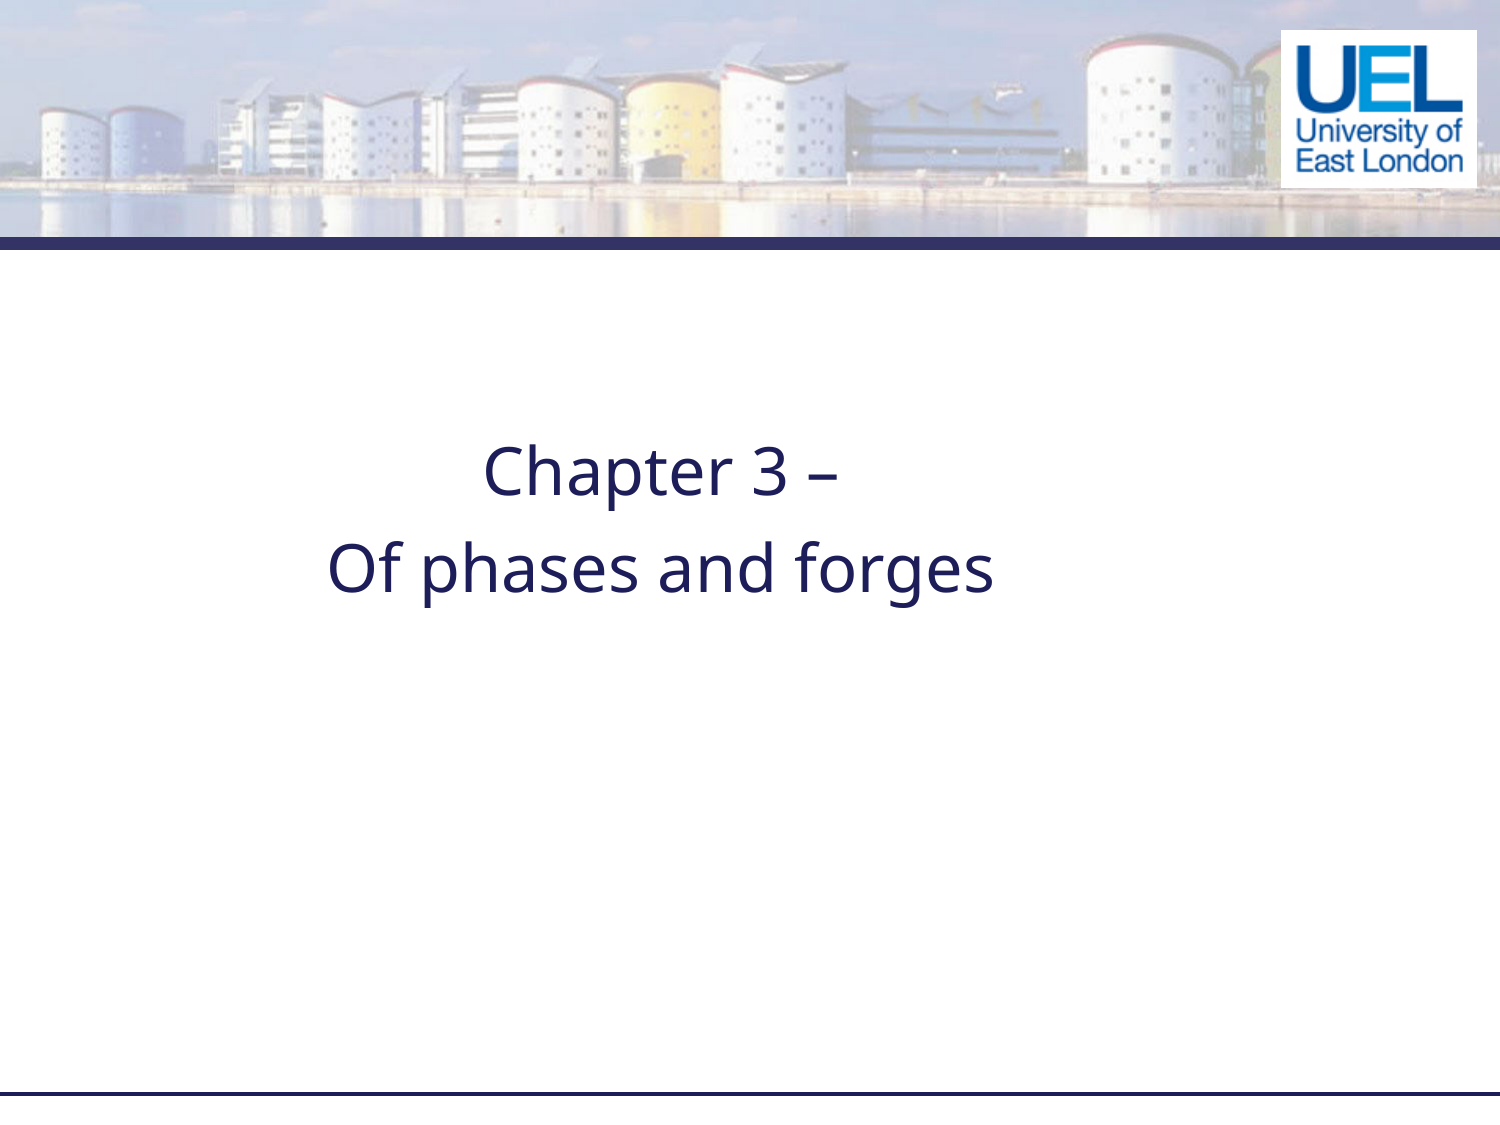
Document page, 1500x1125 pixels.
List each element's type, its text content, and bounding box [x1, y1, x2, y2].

picture [0, 0, 1500, 237]
subtitle Chapter 3 – Of phases and forges [76, 17, 1247, 991]
